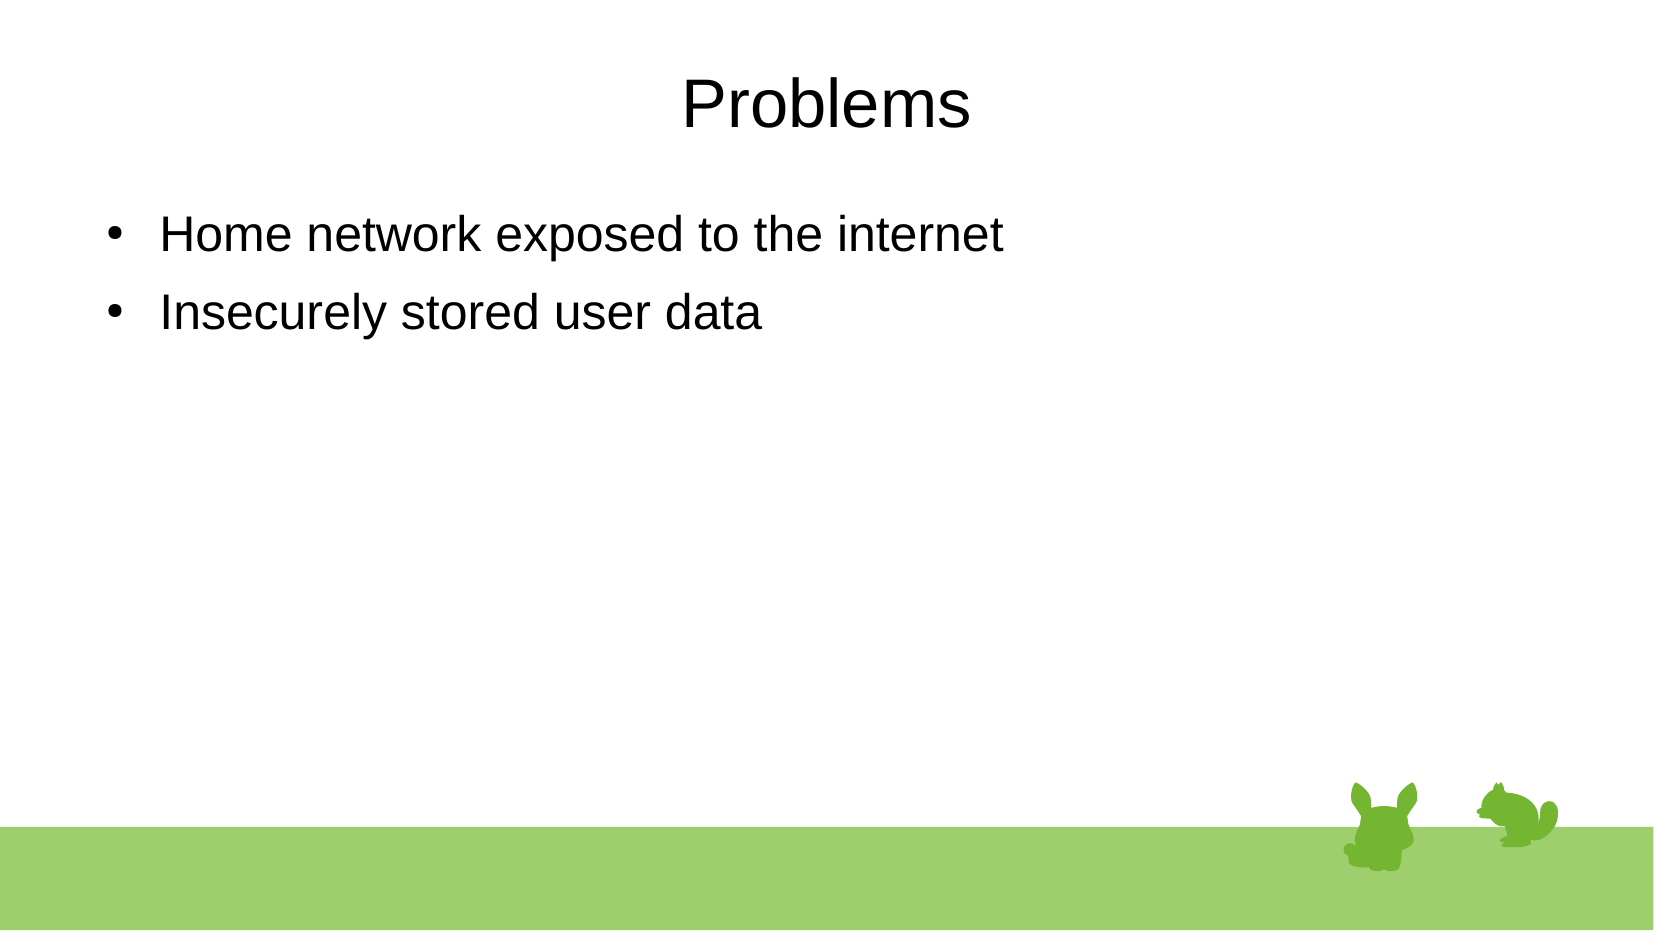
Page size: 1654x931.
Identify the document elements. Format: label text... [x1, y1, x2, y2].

list Home network exposed to the internet Insecurely stored user data [88, 206, 1565, 739]
title Problems [88, 29, 1565, 178]
